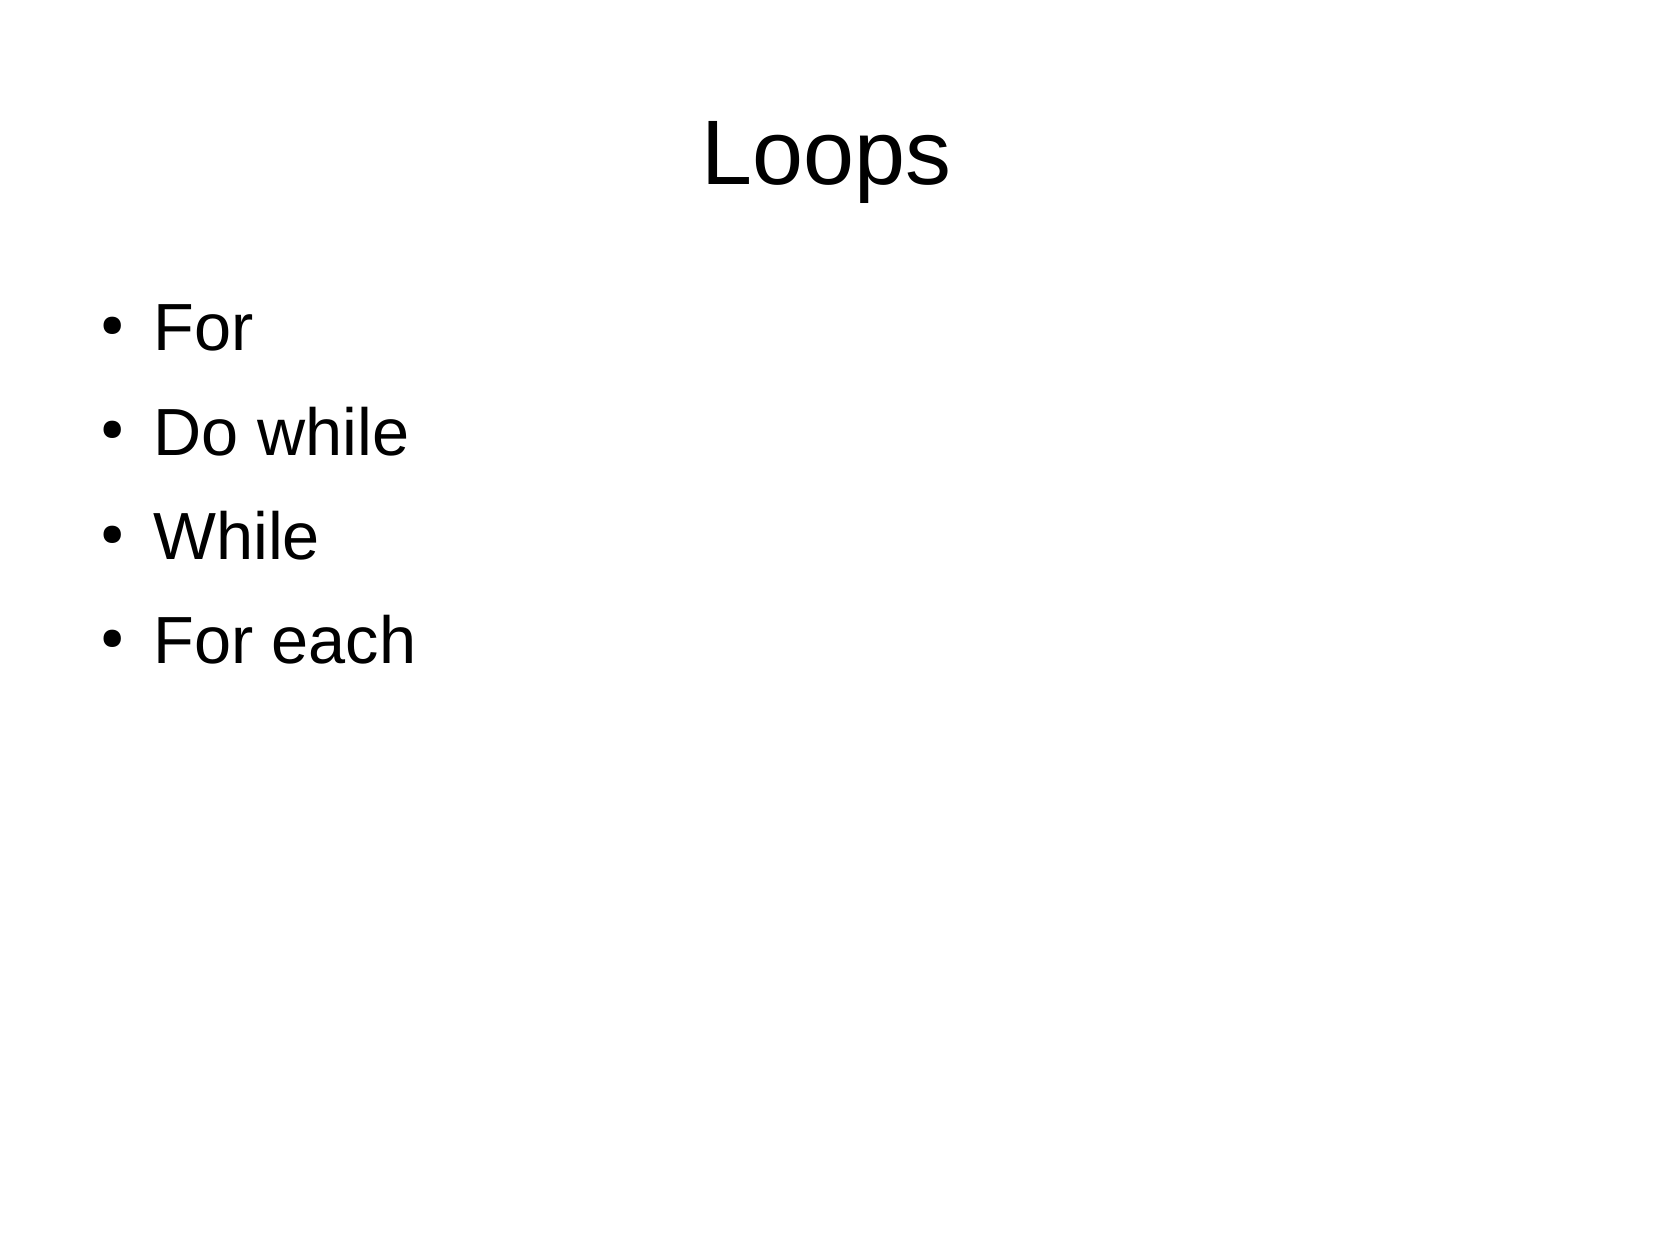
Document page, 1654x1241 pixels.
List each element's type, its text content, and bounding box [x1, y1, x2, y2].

list For Do while While For each [82, 290, 1538, 1010]
title Loops [82, 49, 1571, 257]
